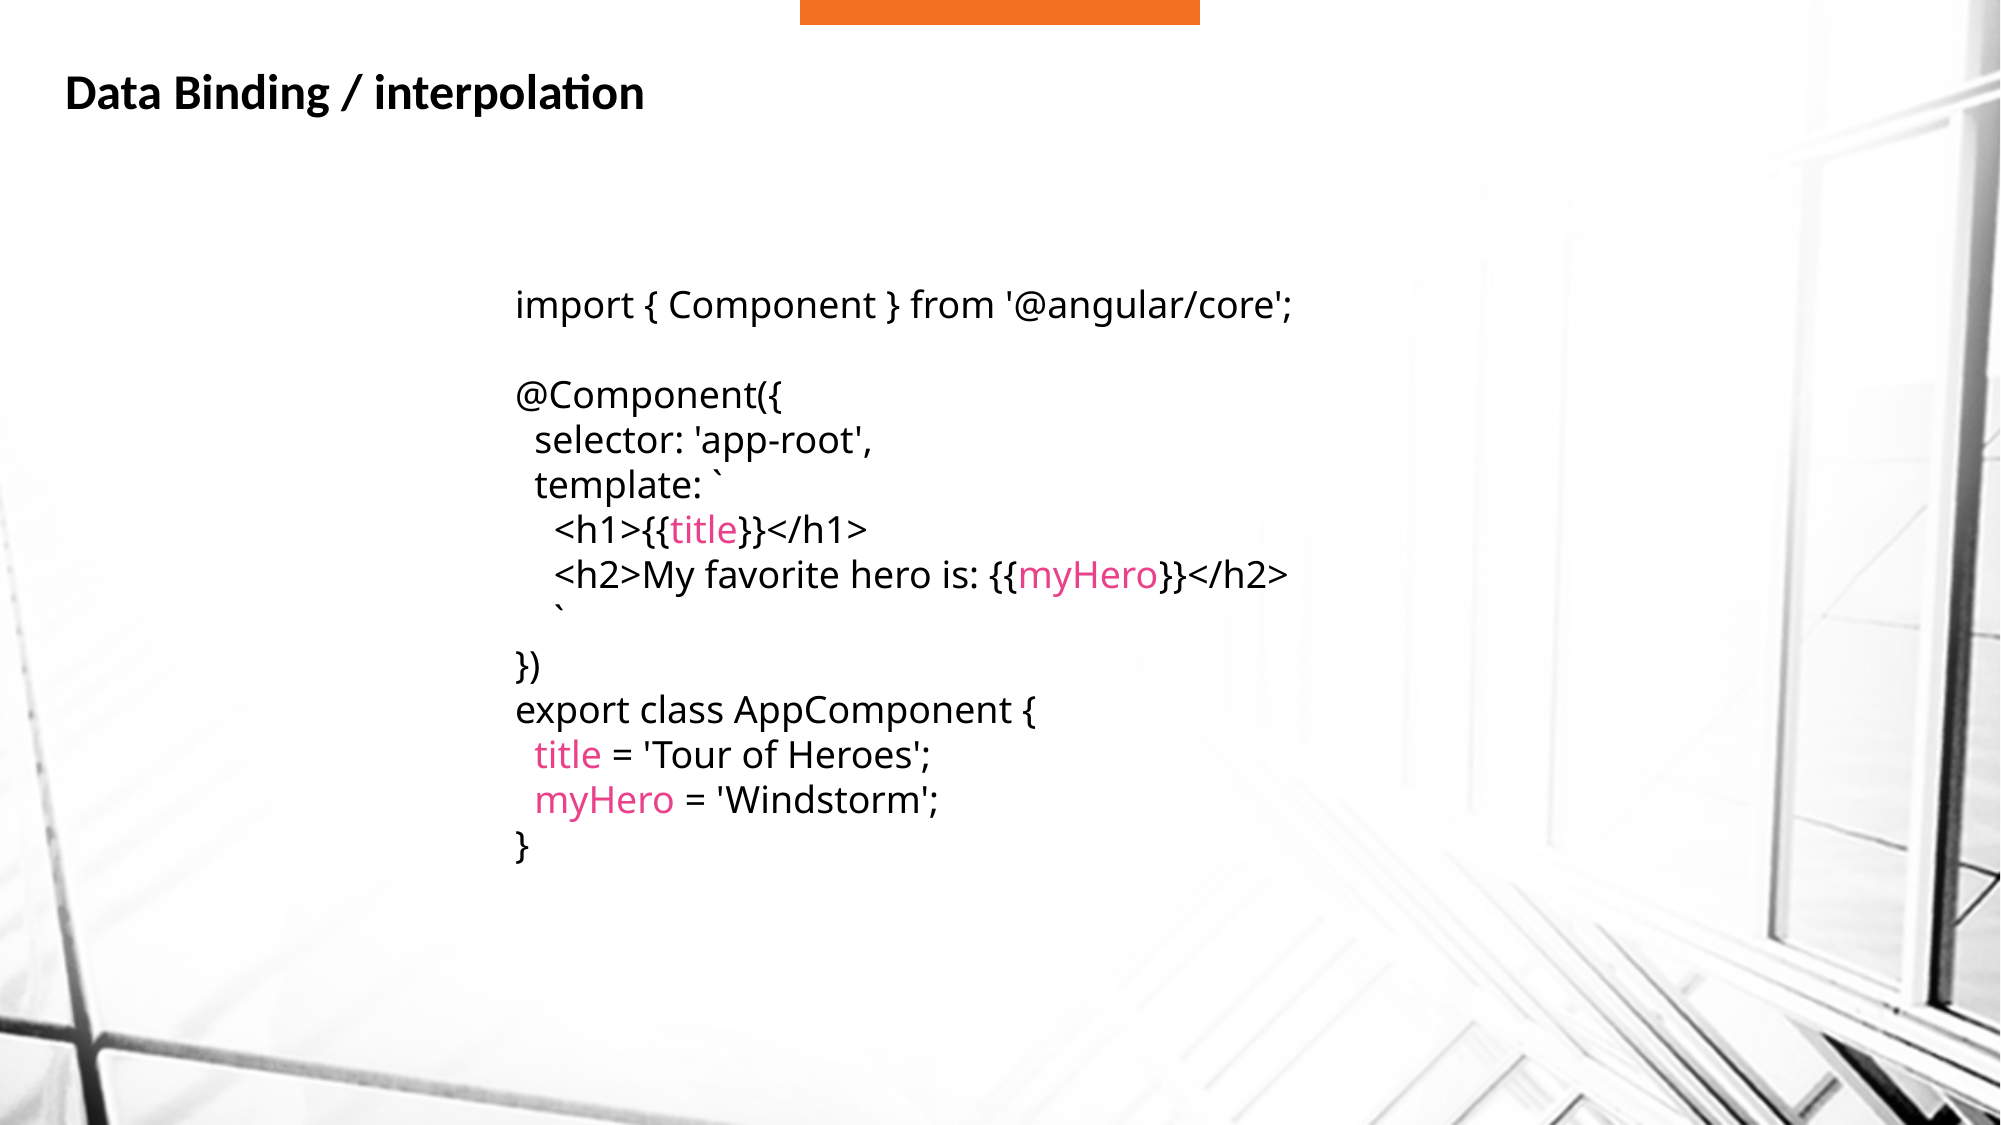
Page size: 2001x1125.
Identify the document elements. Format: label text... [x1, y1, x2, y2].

text_box import { Component } from '@angular/core'; @Component({ selector: 'app-root', template: ` <h1>{{title}}</h1> <h2>My favorite hero is: {{myHero}}</h2> ` }) export class AppComponent { title = 'Tour of Heroes'; myHero = 'Windstorm'; } [500, 274, 1588, 874]
title Data Binding / interpolation [50, 63, 1951, 150]
